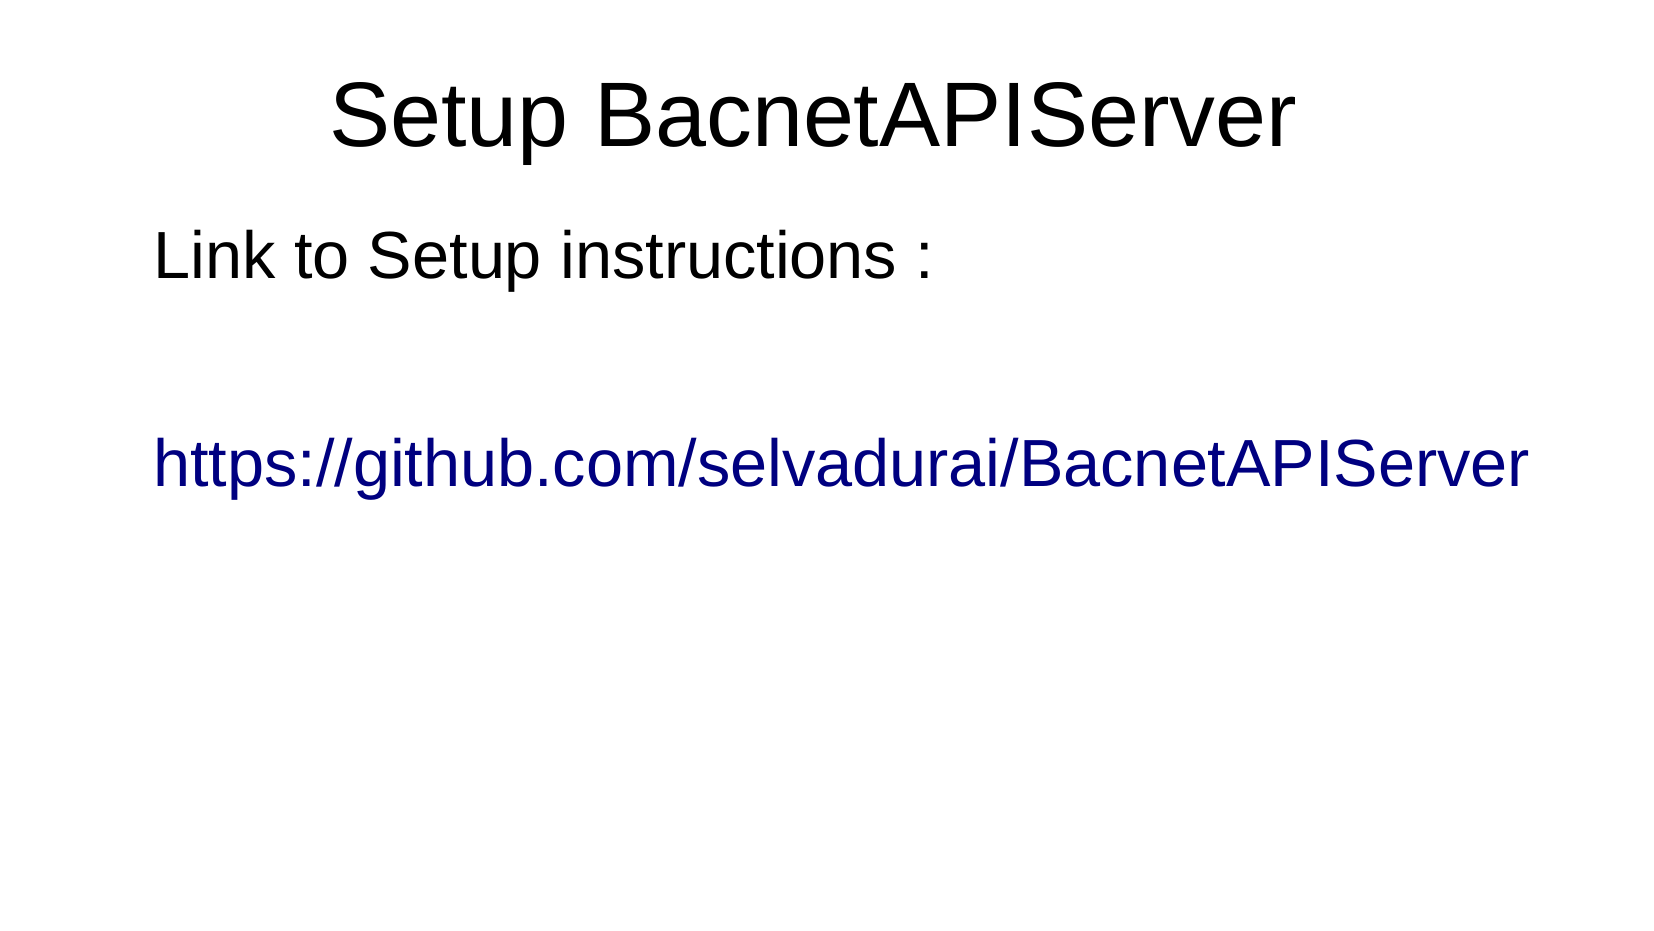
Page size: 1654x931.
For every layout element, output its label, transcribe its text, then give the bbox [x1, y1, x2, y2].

title Setup BacnetAPIServer [82, 37, 1571, 193]
list Link to Setup instructions : https://github.com/selvadurai/BacnetAPIServer [82, 217, 1571, 758]
